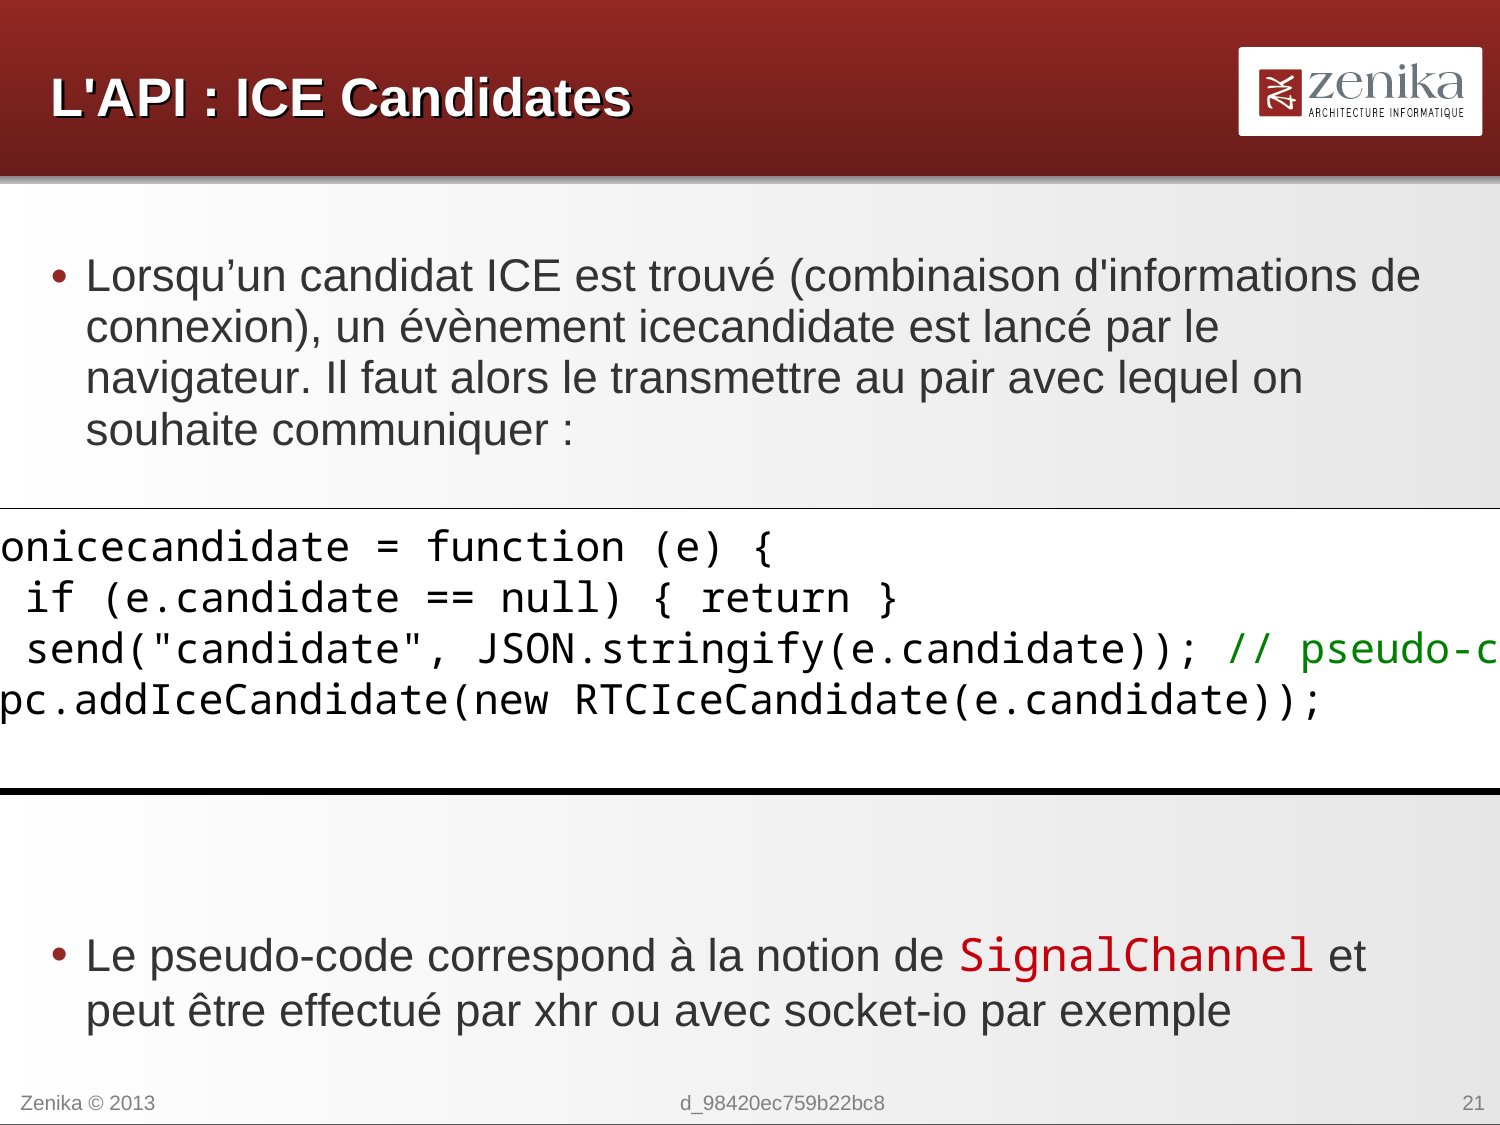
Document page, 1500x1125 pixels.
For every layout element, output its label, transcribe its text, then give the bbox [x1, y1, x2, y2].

list Lorsqu’un candidat ICE est trouvé (combinaison d'informations de connexion), un évènement icecandidate est lancé par le navigateur. Il faut alors le transmettre au pair avec lequel on souhaite communiquer : Le pseudo-code correspond à la notion de SignalChannel et peut être effectué par xhr ou avec socket-io par exemple [50, 795, 1435, 1079]
title L'API : ICE Candidates [50, 15, 1206, 180]
text_box pc.onicecandidate = function (e) { if (e.candidate == null) { return } send("candidate", JSON.stringify(e.candidate)); // pseudo-code pc.addIceCandidate(new RTCIceCandidate(e.candidate)); }; [0, 508, 1500, 789]
picture [1257, 58, 1464, 125]
list Lorsqu’un candidat ICE est trouvé (combinaison d'informations de connexion), un évènement icecandidate est lancé par le navigateur. Il faut alors le transmettre au pair avec lequel on souhaite communiquer : Le pseudo-code correspond à la notion de SignalChannel et peut être effectué par xhr ou avec socket-io par exemple [50, 249, 1435, 508]
